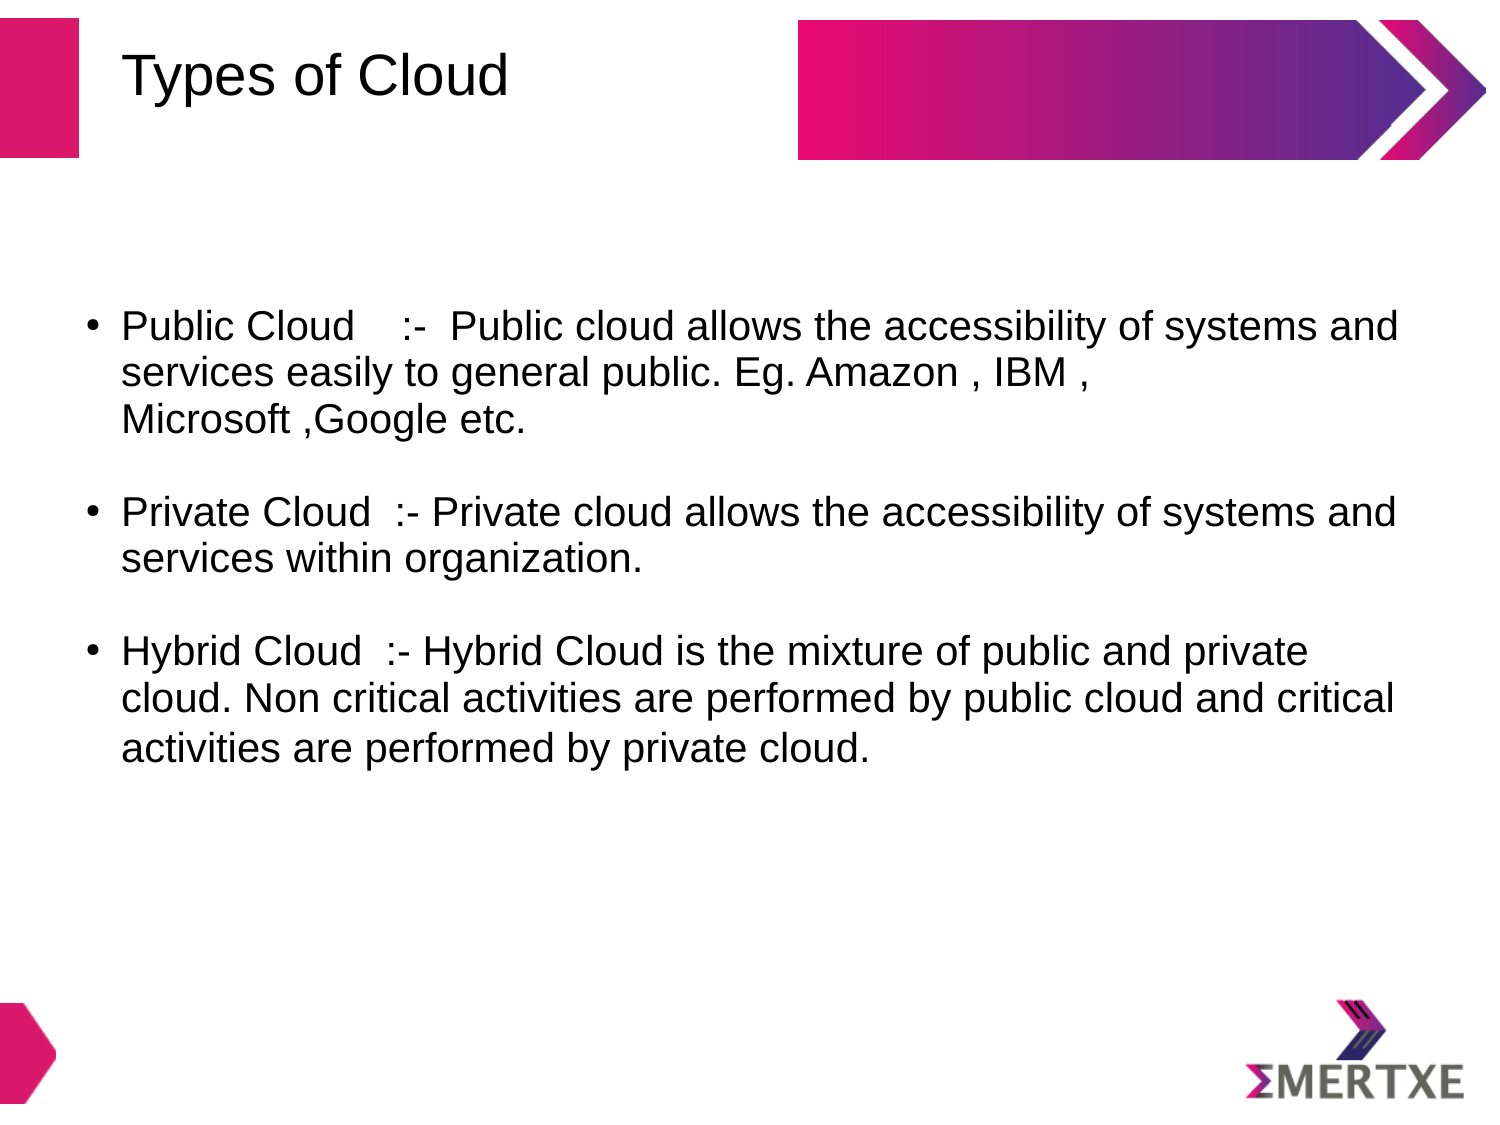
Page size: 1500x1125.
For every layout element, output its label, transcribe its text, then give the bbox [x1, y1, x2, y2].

picture [798, 20, 1486, 160]
picture [1245, 996, 1465, 1099]
text_box Types of Cloud [106, 35, 792, 116]
text_box Public Cloud :- Public cloud allows the accessibility of systems and services easily to general public. Eg. Amazon , IBM , Microsoft ,Google etc. Private Cloud :- Private cloud allows the accessibility of systems and services within organization. Hybrid Cloud :- Hybrid Cloud is the mixture of public and private cloud. Non critical activities are performed by public cloud and critical activities are performed by private cloud. [70, 295, 1441, 886]
